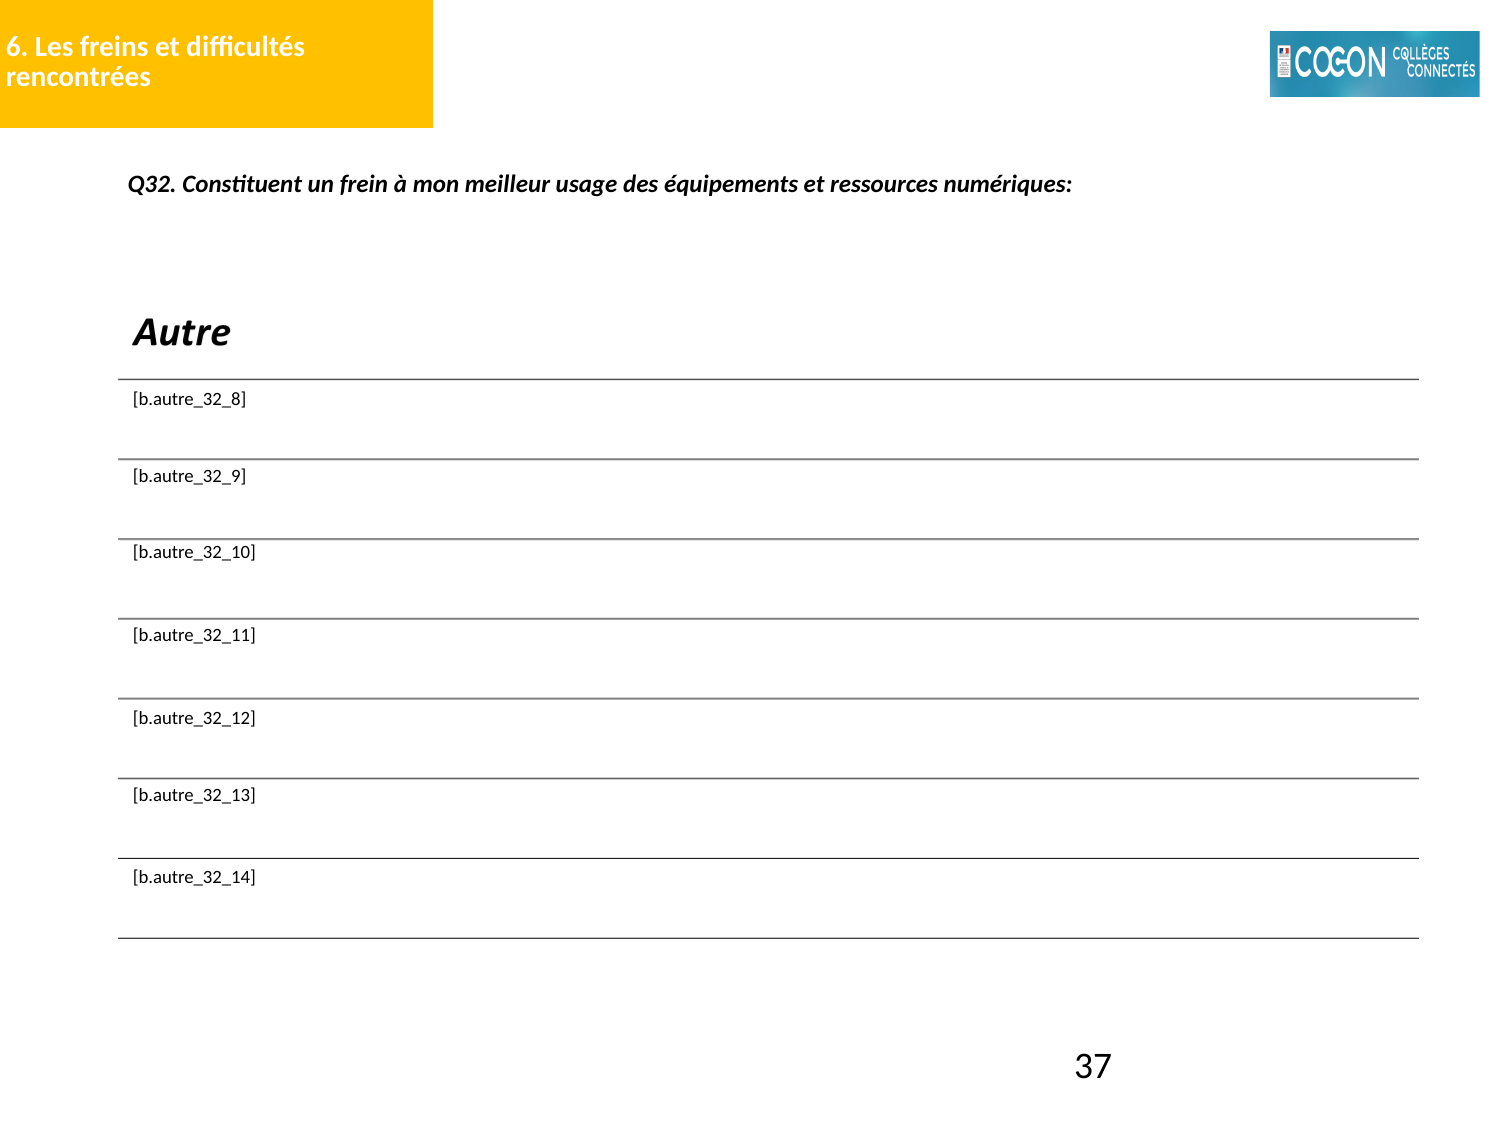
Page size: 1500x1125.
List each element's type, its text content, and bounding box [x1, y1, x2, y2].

picture [1269, 31, 1480, 97]
text_box [b.autre_32_14] [118, 862, 1419, 940]
text_box [b.autre_32_8] [118, 383, 1419, 460]
text_box [b.autre_32_12] [118, 702, 1419, 779]
text_box [b.autre_32_9] [118, 460, 1419, 537]
text_box Q32. Constituent un frein à mon meilleur usage des équipements et ressources numériques: [112, 166, 1407, 209]
text_box 6. Les freins et difficultés rencontrées [0, 0, 433, 128]
picture [108, 293, 1419, 939]
text_box [b.autre_32_13] [118, 779, 1419, 857]
text_box [b.autre_32_11] [118, 620, 1419, 697]
text_box <numéro> [1059, 1042, 1397, 1103]
text_box [b.autre_32_10] [118, 537, 1419, 615]
